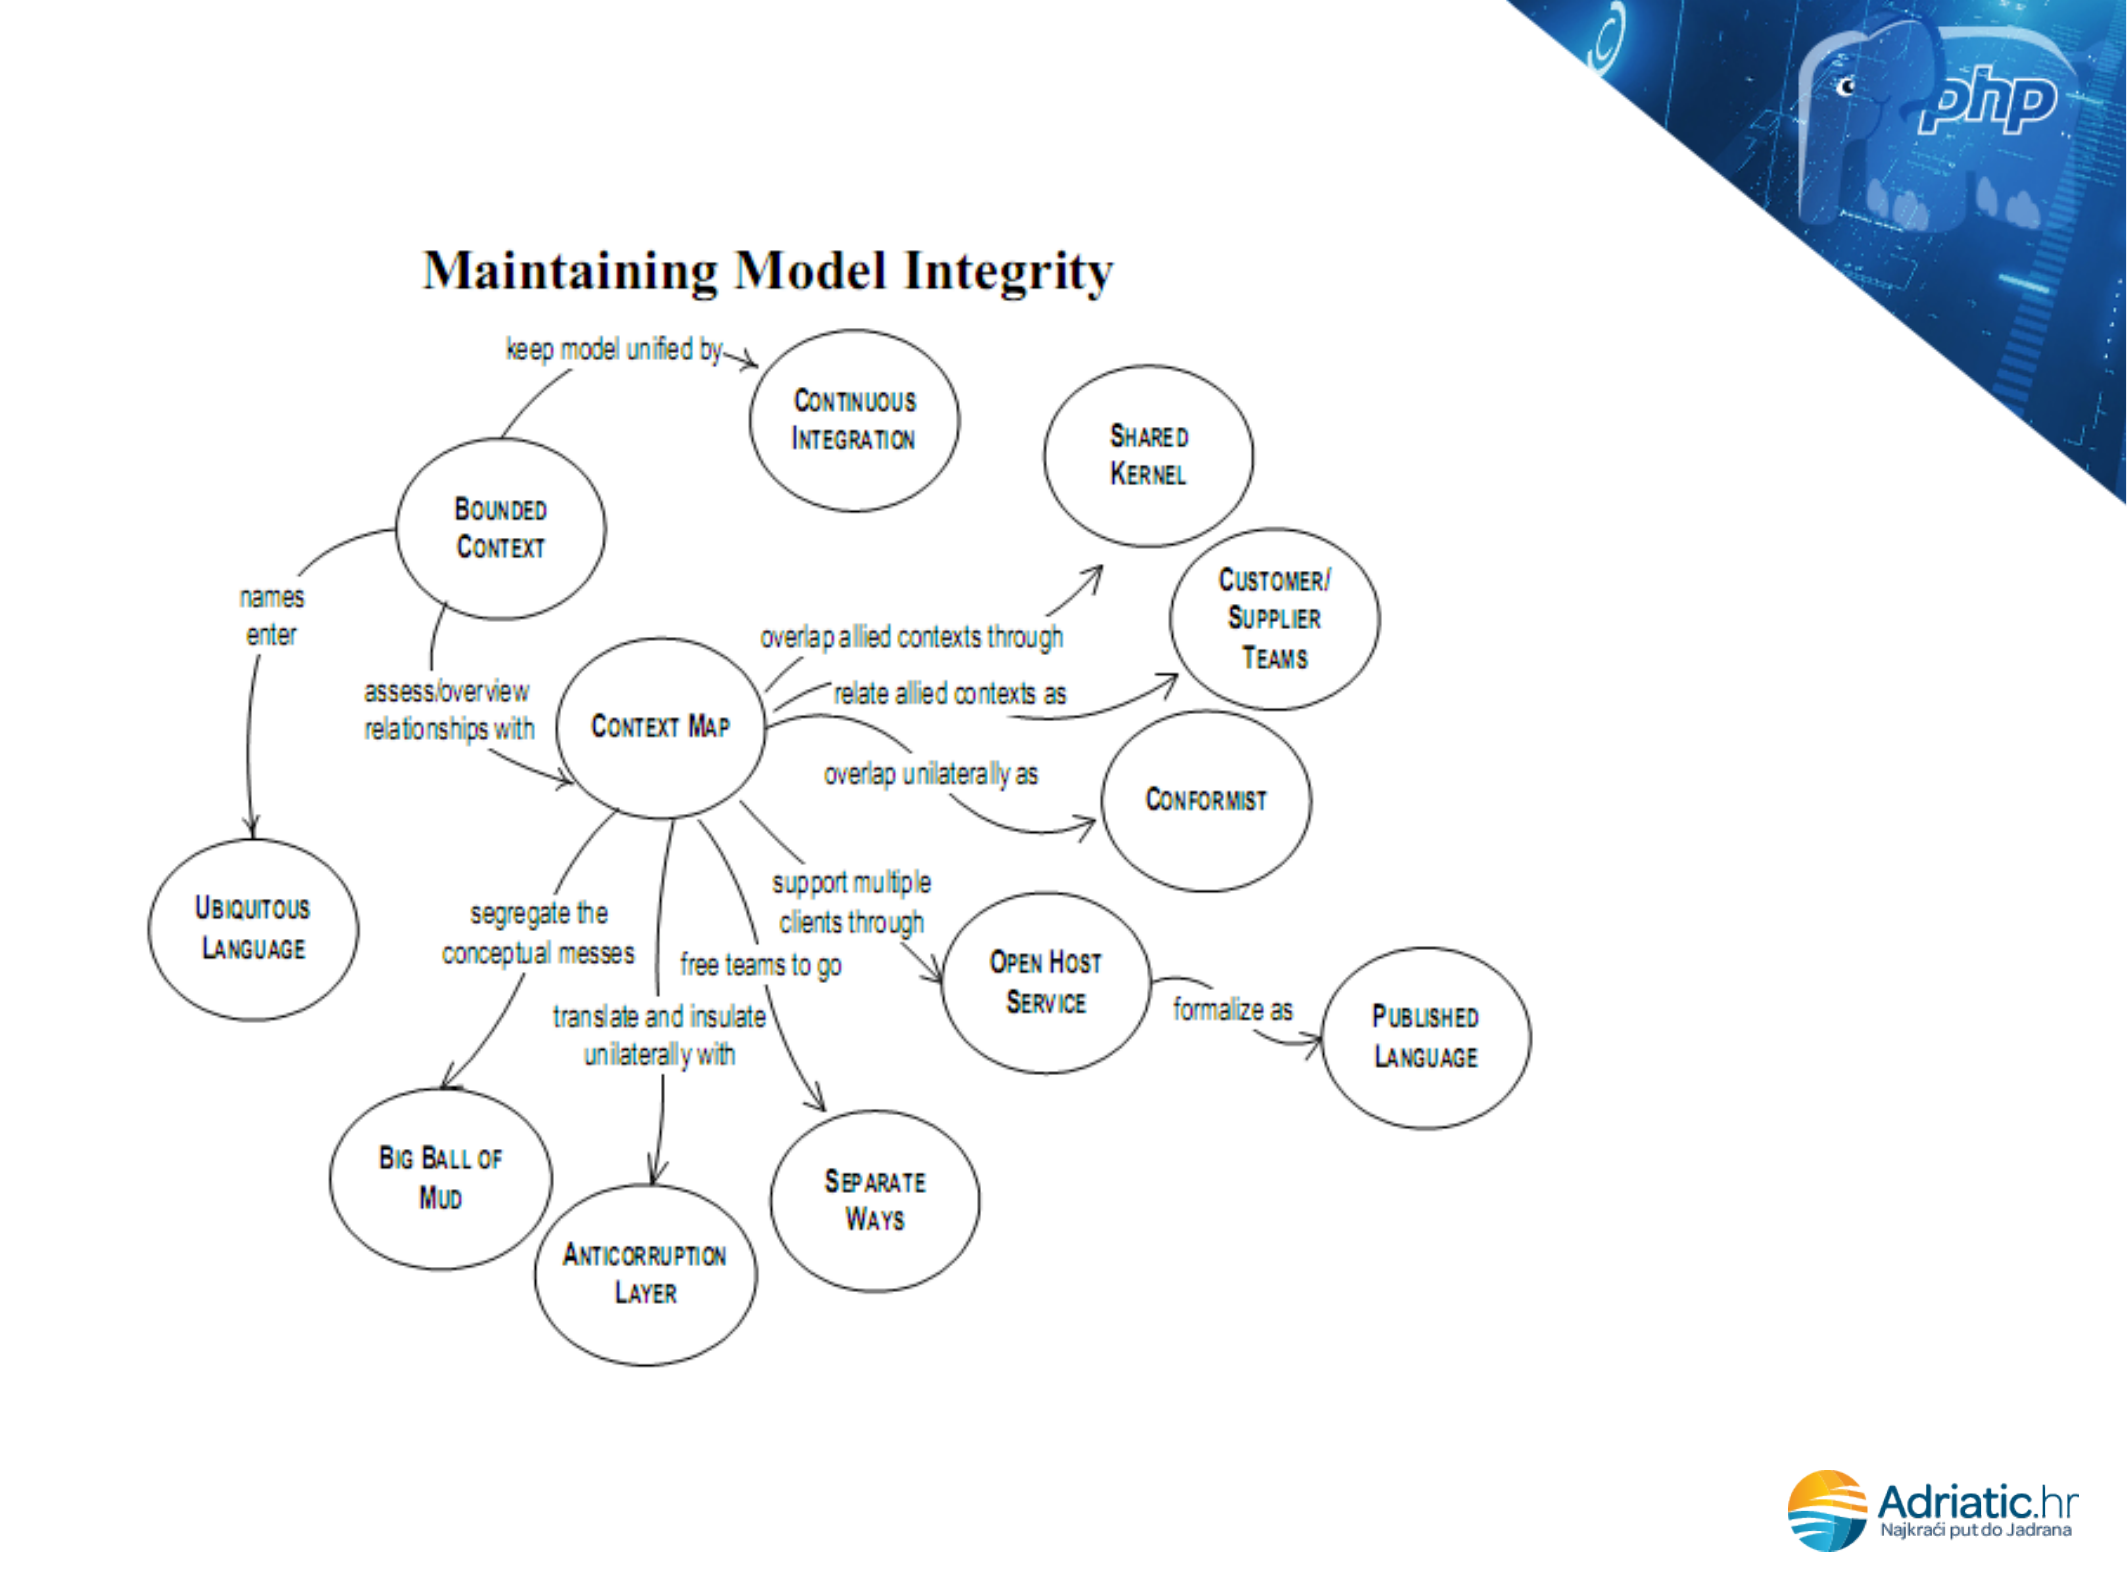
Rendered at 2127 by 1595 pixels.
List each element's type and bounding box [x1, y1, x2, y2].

picture [75, 0, 2127, 1417]
picture [1788, 1470, 2079, 1552]
